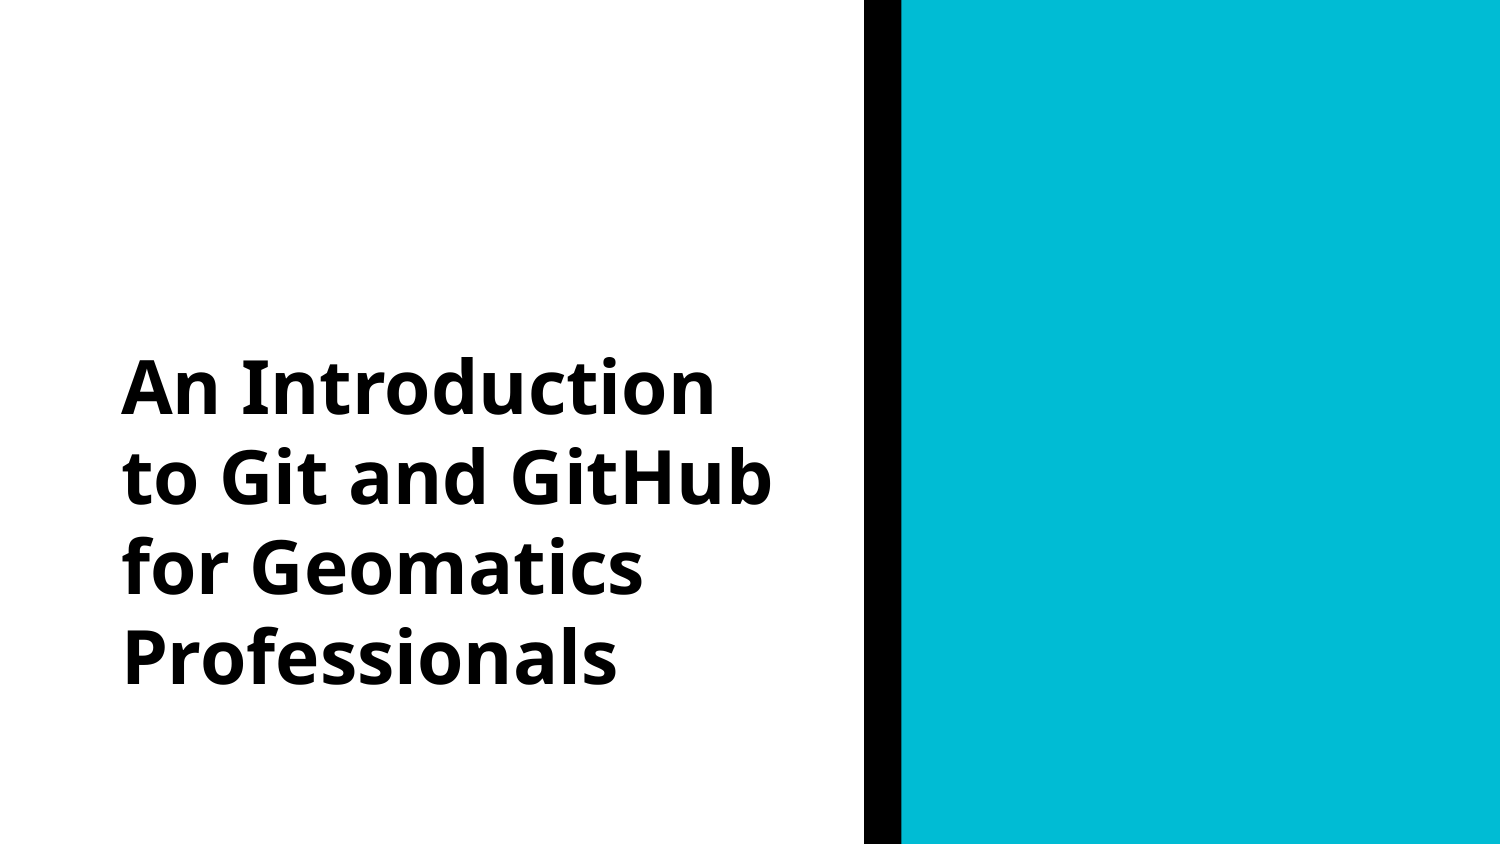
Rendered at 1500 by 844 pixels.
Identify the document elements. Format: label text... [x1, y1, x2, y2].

text_box An Introduction to Git and GitHub for Geomatics Professionals [106, 448, 800, 715]
